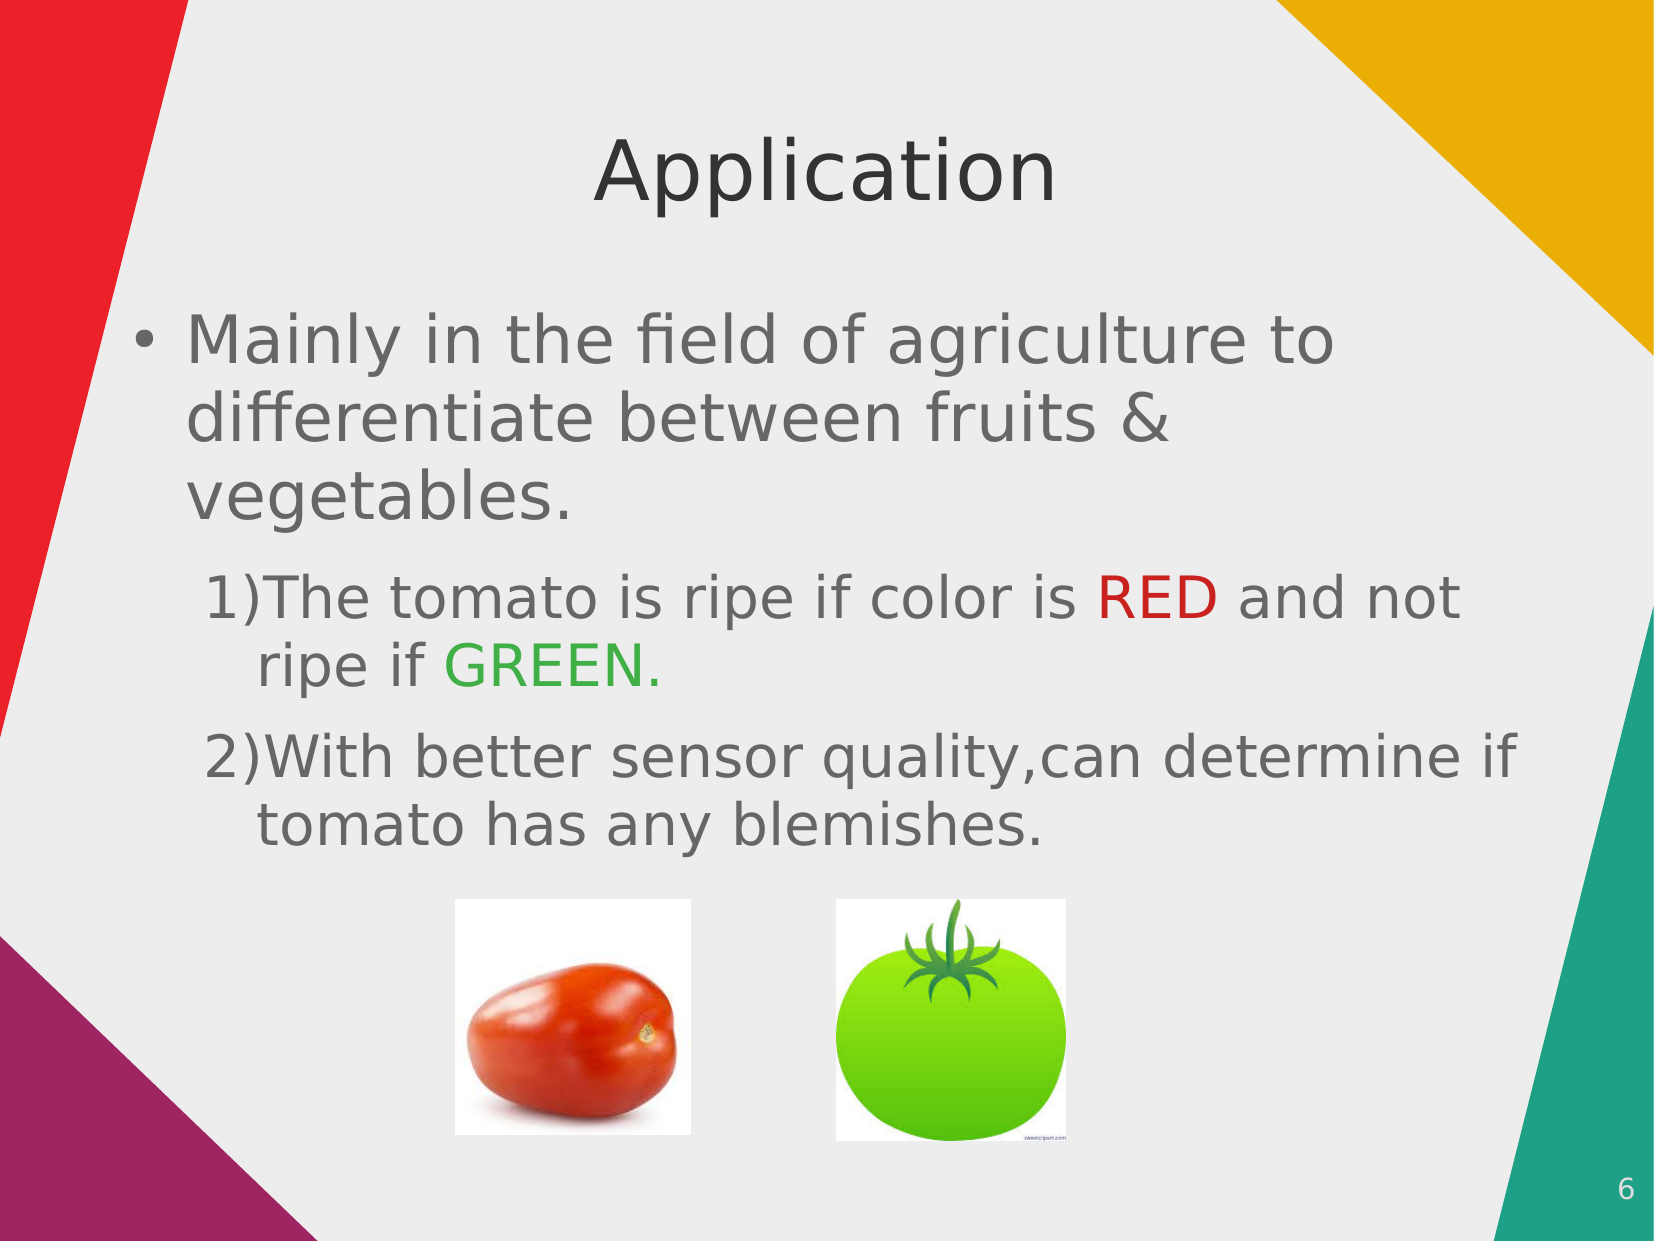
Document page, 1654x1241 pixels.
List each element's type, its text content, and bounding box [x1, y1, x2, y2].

picture [836, 899, 1066, 1141]
title Application [114, 73, 1539, 271]
picture [455, 899, 691, 1135]
list Mainly in the field of agriculture to differentiate between fruits & vegetables. The tomato is ripe if color is RED and not ripe if GREEN. With better sensor quality,can determine if tomato has any blemishes. [114, 302, 1539, 1033]
